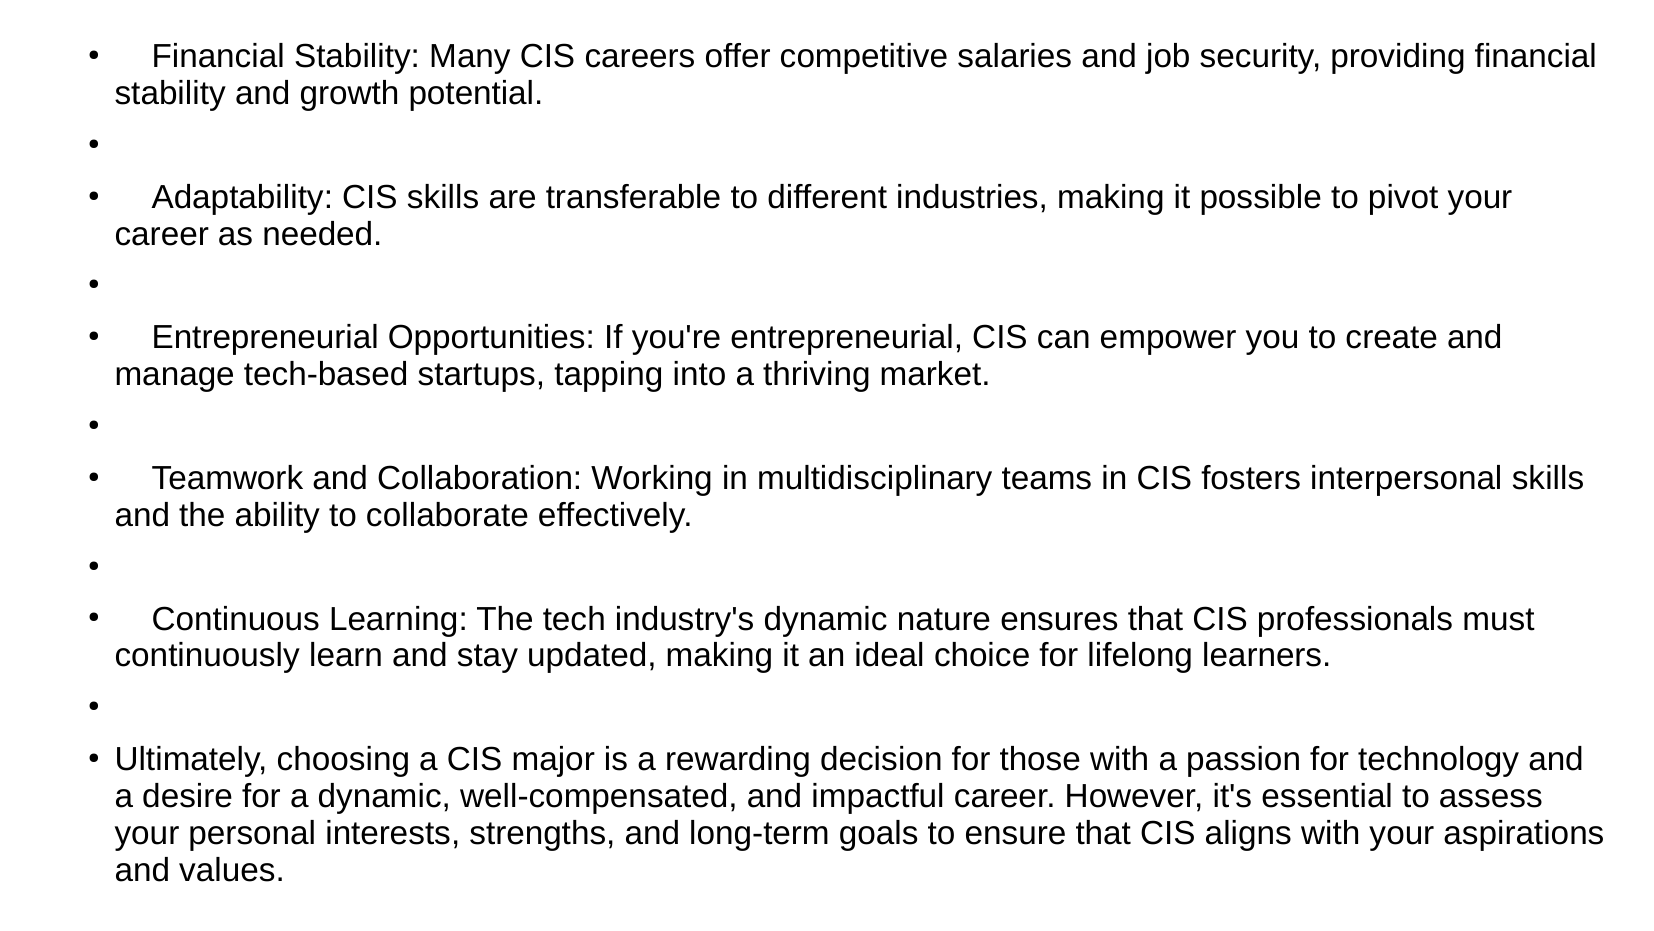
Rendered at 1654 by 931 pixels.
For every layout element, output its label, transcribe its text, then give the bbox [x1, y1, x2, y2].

list Financial Stability: Many CIS careers offer competitive salaries and job security, providing financial stability and growth potential. Adaptability: CIS skills are transferable to different industries, making it possible to pivot your career as needed. Entrepreneurial Opportunities: If you're entrepreneurial, CIS can empower you to create and manage tech-based startups, tapping into a thriving market. Teamwork and Collaboration: Working in multidisciplinary teams in CIS fosters interpersonal skills and the ability to collaborate effectively. Continuous Learning: The tech industry's dynamic nature ensures that CIS professionals must continuously learn and stay updated, making it an ideal choice for lifelong learners. Ultimately, choosing a CIS major is a rewarding decision for those with a passion for technology and a desire for a dynamic, well-compensated, and impactful career. However, it's essential to assess your personal interests, strengths, and long-term goals to ensure that CIS aligns with your aspirations and values. [79, 37, 1613, 901]
